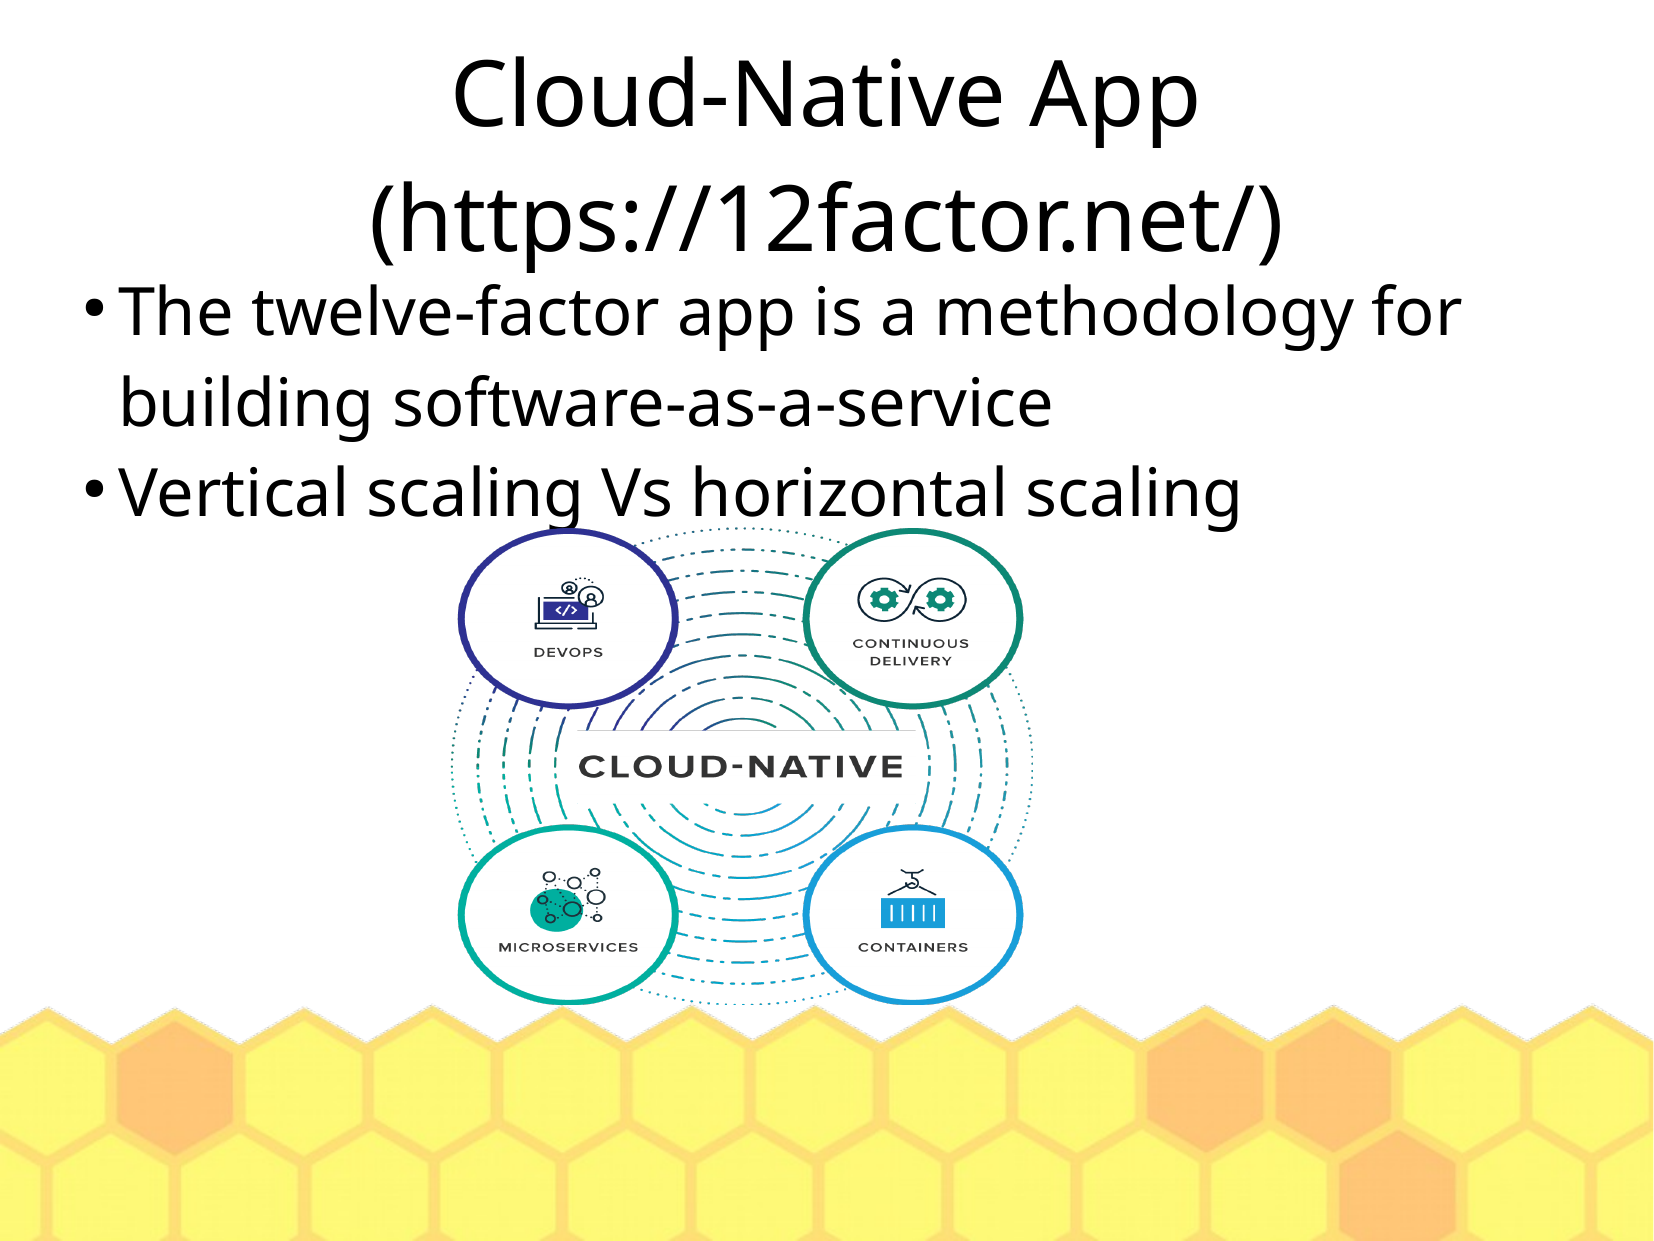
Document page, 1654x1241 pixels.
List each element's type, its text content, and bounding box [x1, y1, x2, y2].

title Cloud-Native App (https://12factor.net/) [82, 49, 1571, 245]
picture [0, 527, 1654, 1241]
subtitle The twelve-factor app is a methodology for building software-as-a-service Vertical scaling Vs horizontal scaling [82, 245, 1571, 556]
